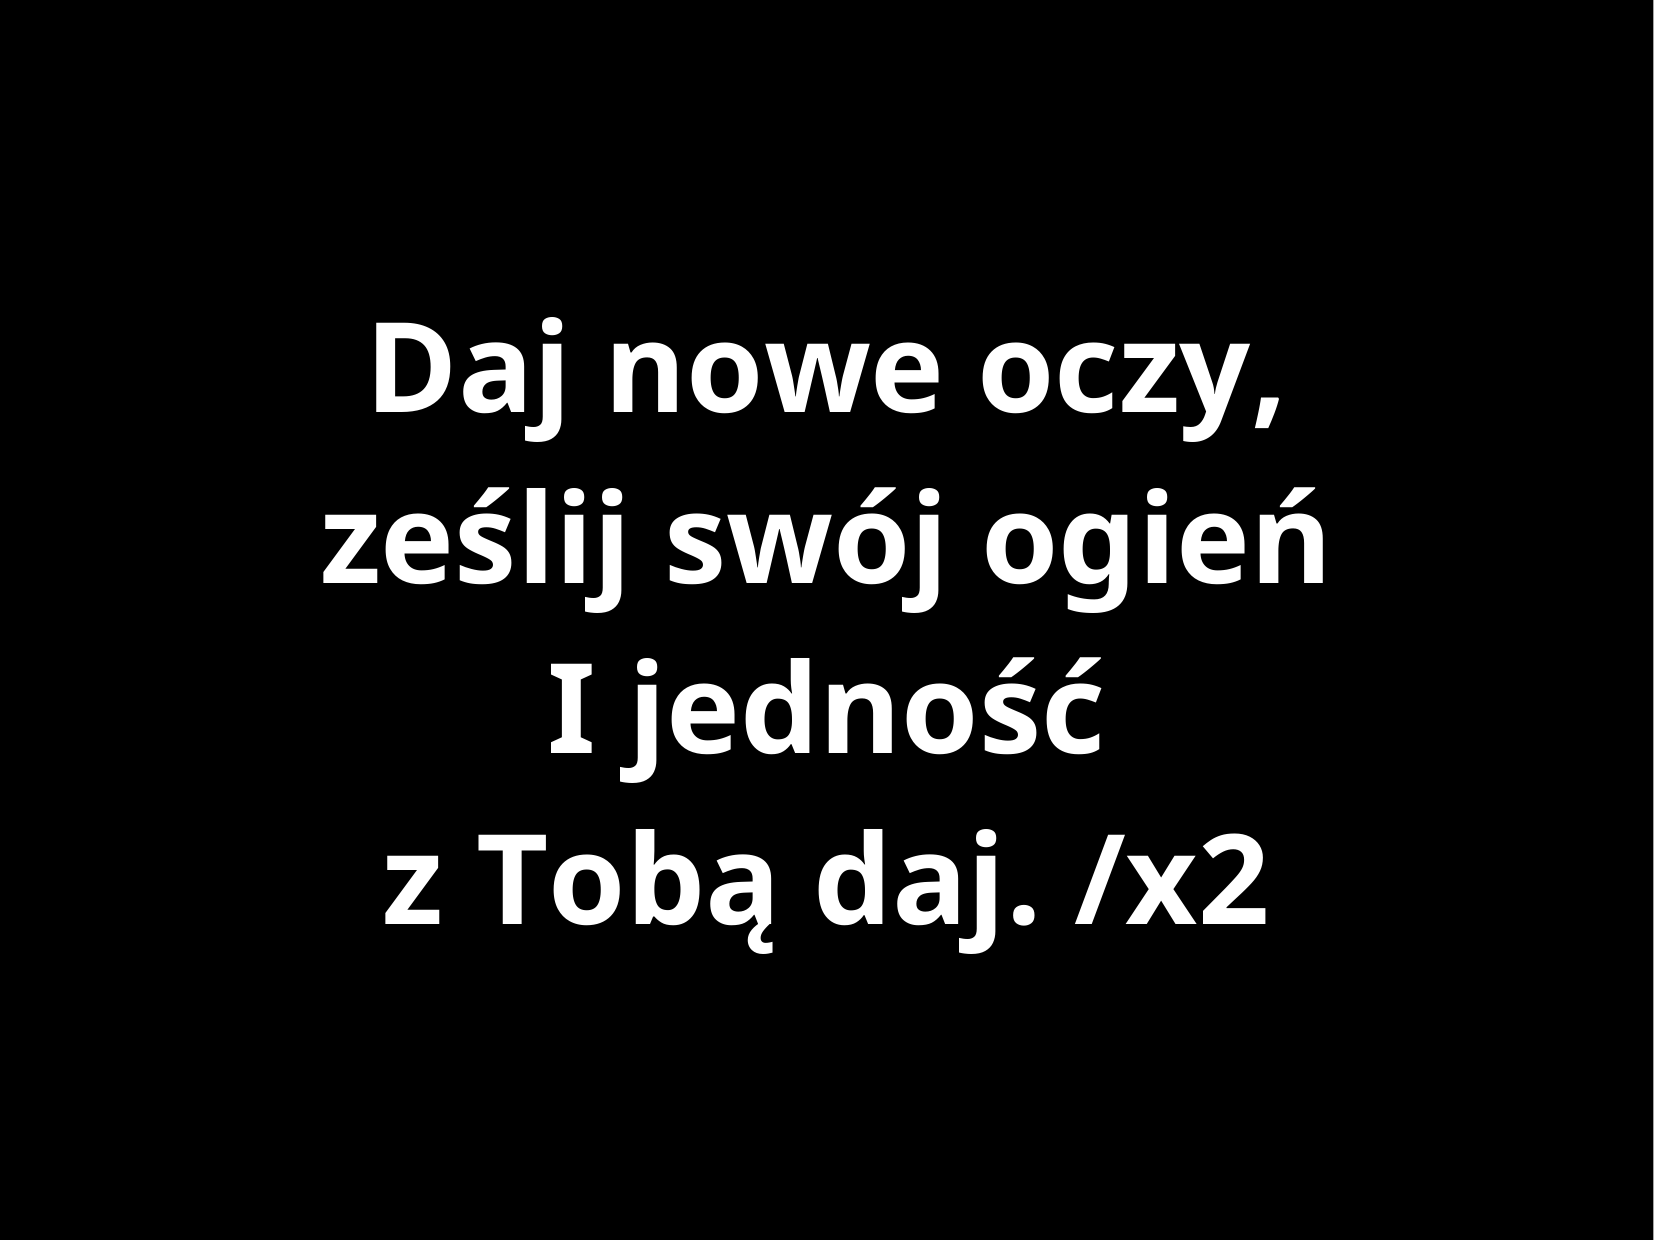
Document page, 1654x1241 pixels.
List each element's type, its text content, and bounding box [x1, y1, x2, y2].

title Daj nowe oczy, ześlij swój ogień I jedność z Tobą daj. /x2 [0, 0, 1654, 1241]
